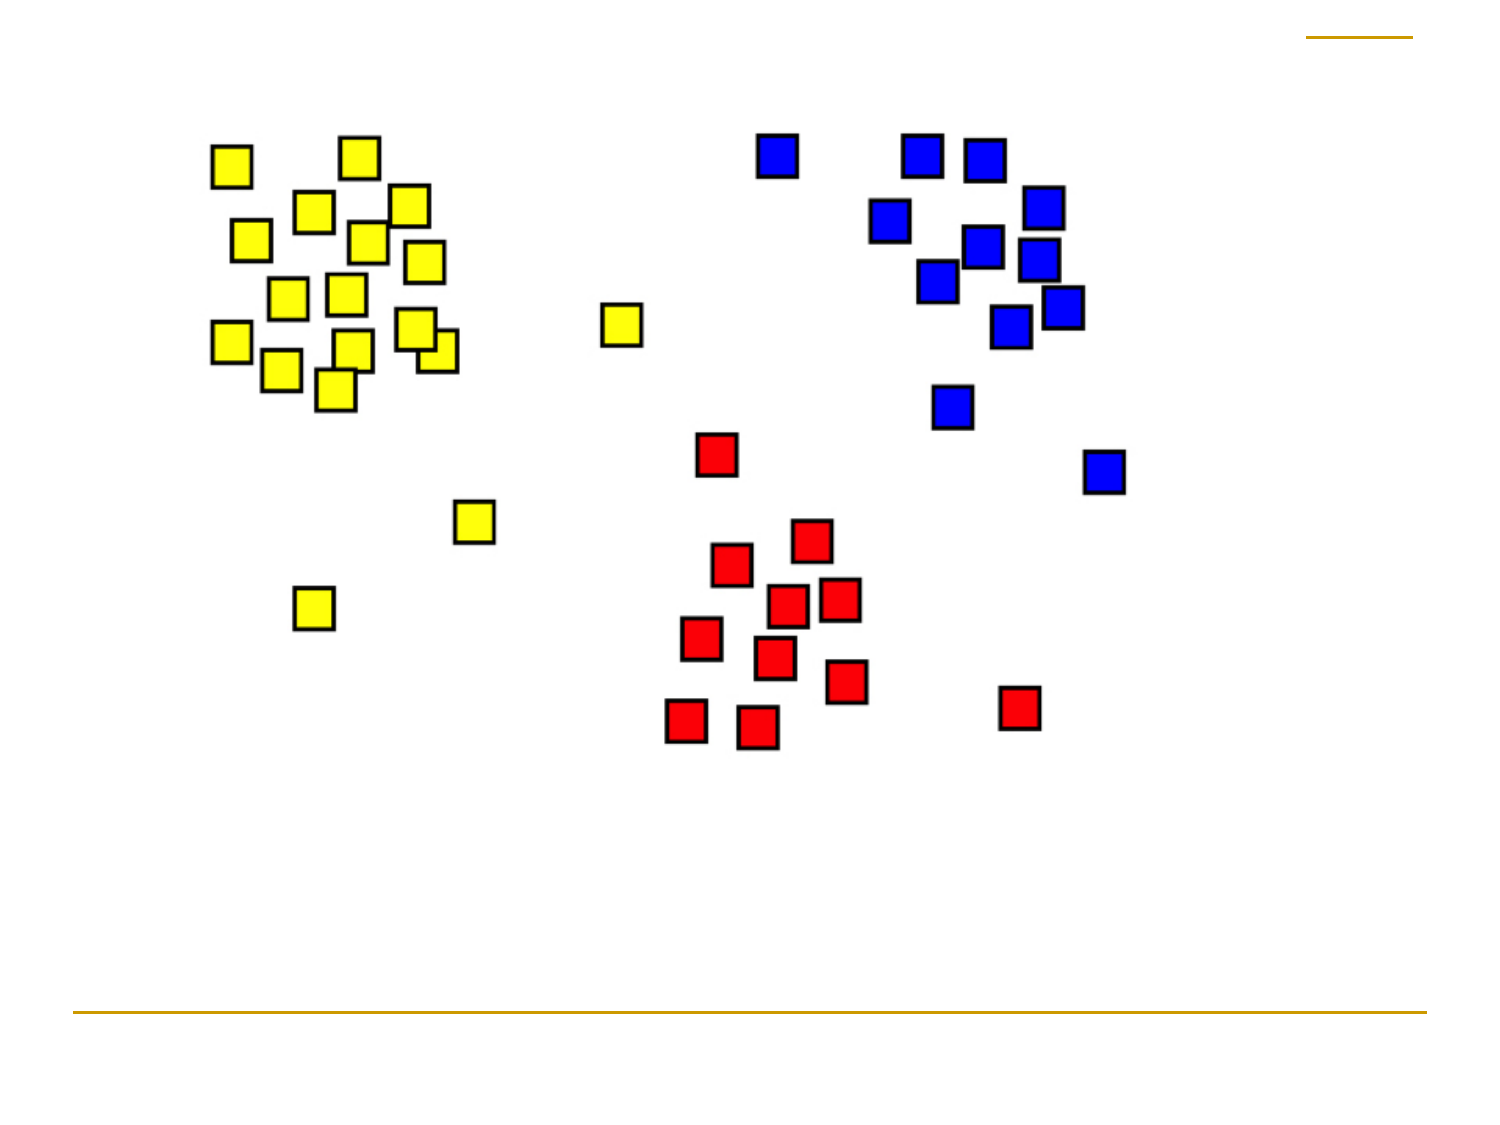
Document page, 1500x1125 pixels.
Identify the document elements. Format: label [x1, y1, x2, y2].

picture [25, 7, 1306, 852]
